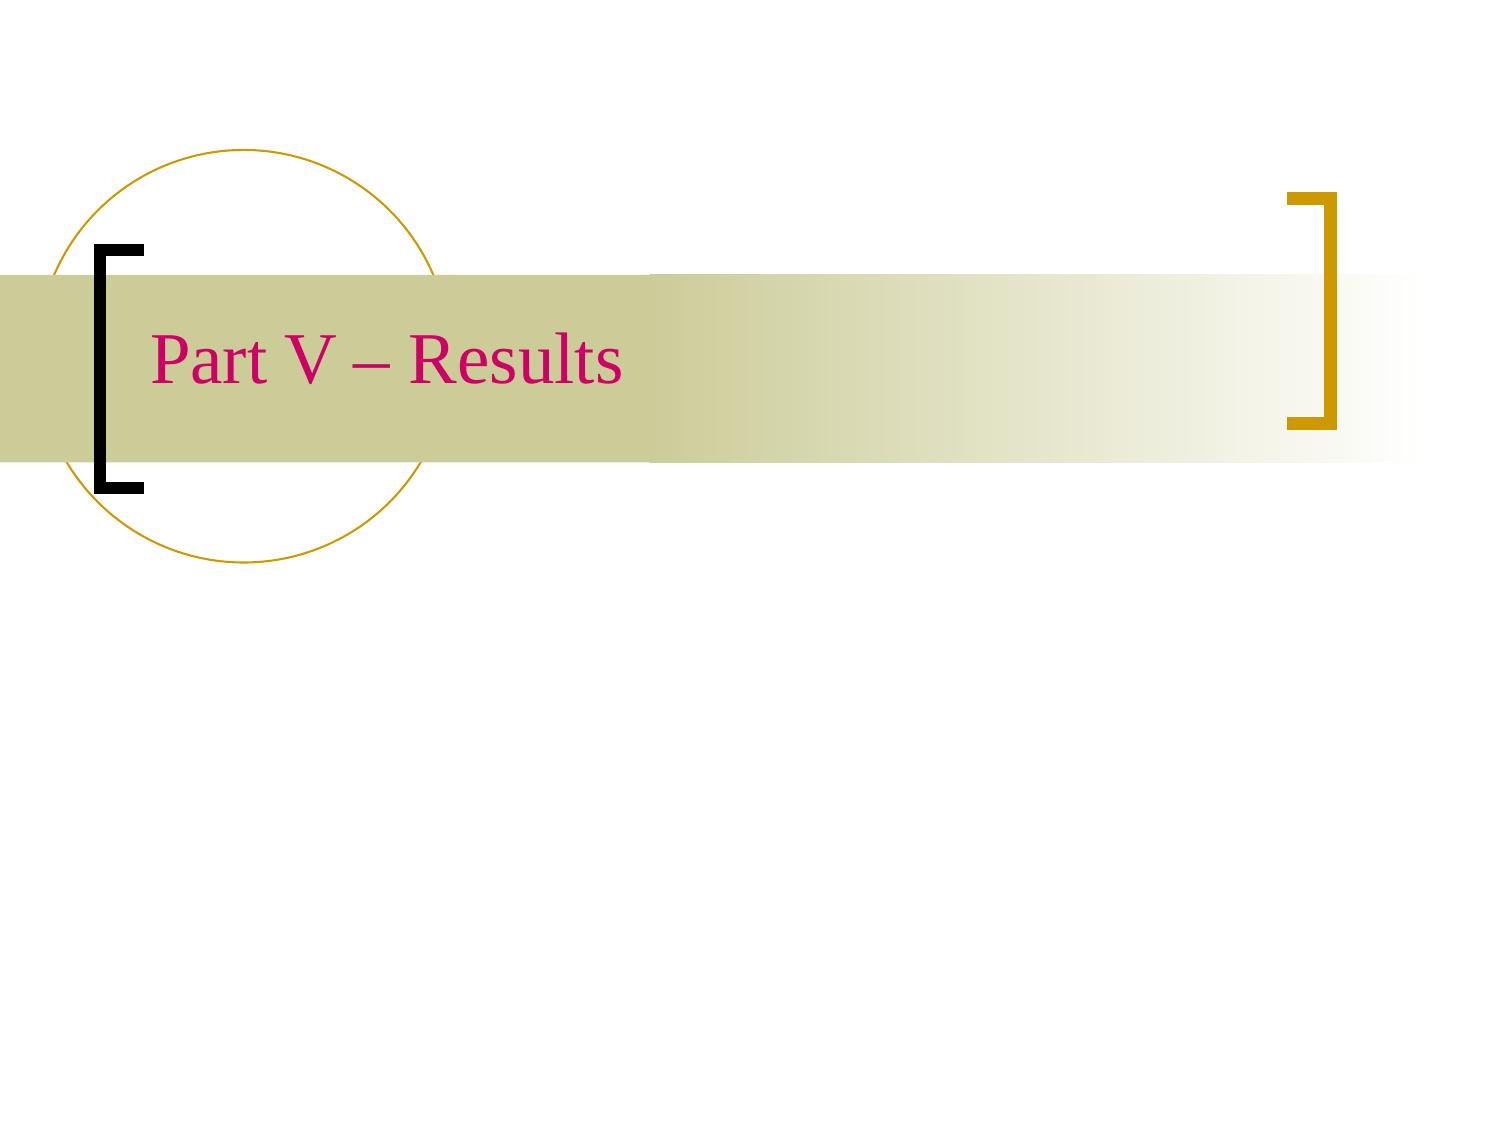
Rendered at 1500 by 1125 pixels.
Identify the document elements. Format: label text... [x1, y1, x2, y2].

title Part V – Results [135, 272, 1298, 536]
